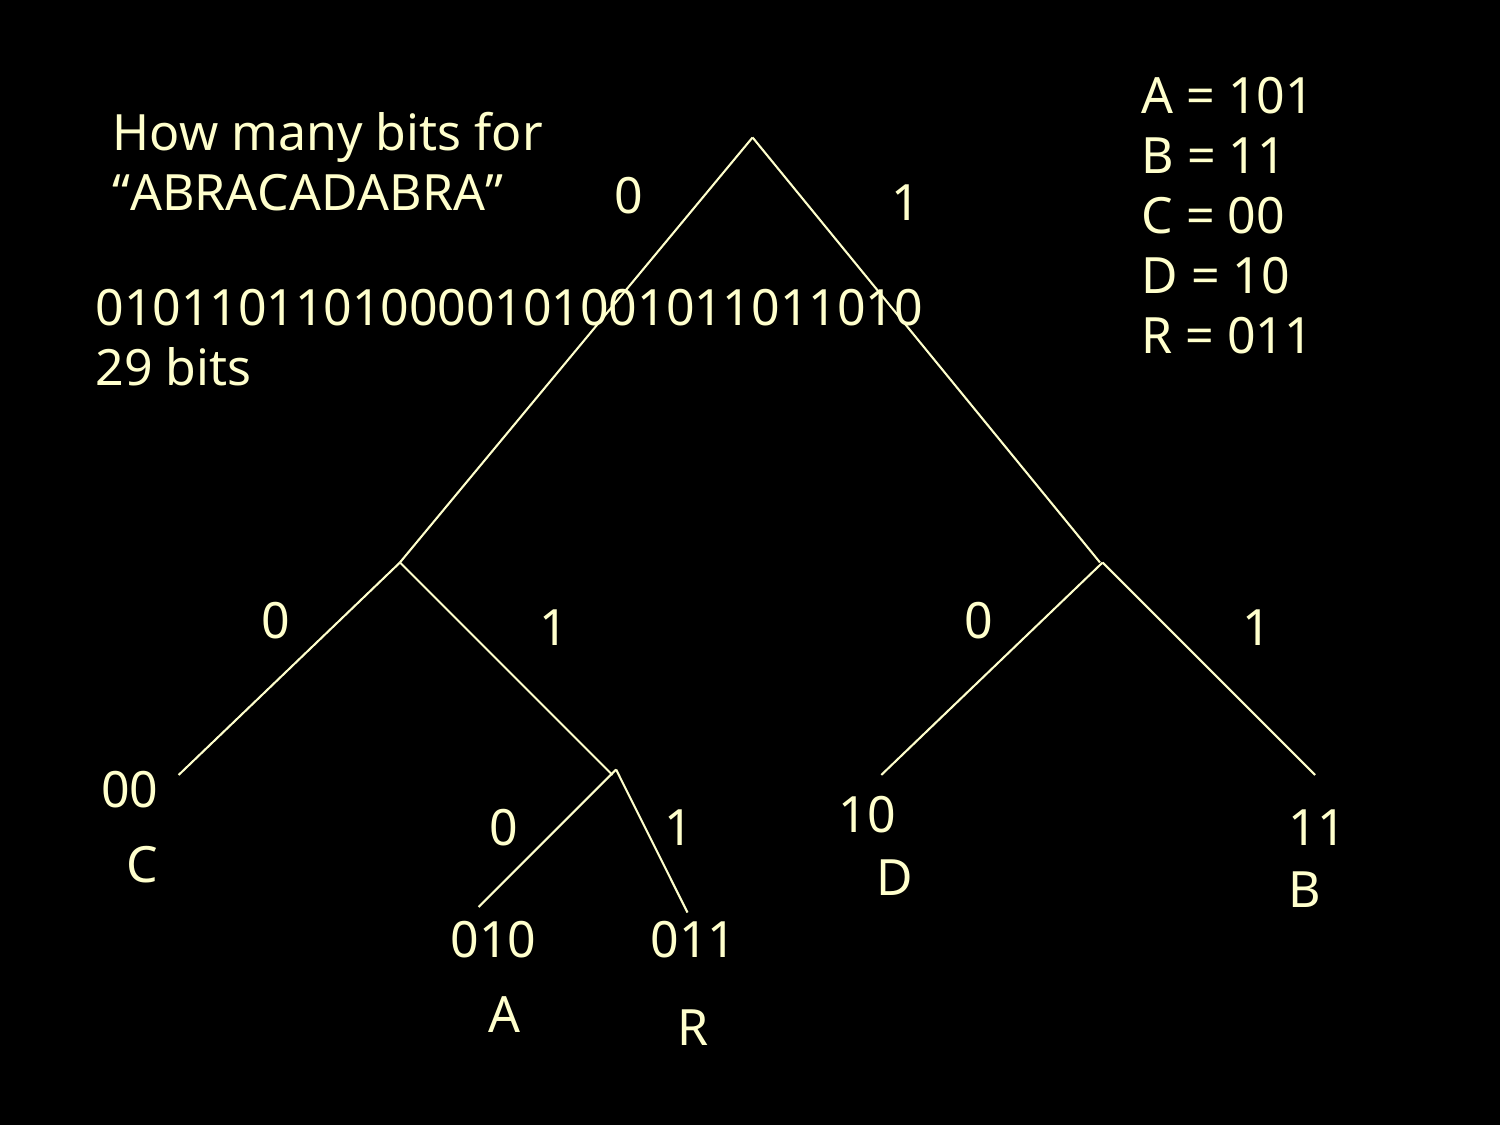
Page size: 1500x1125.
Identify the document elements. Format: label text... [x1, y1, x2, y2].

text_box 1 [877, 162, 936, 238]
text_box How many bits for “ABRACADABRA” [97, 92, 558, 229]
text_box 0 [247, 580, 306, 656]
text_box A = 101 B = 11 C = 00 D = 10 R = 011 [1126, 55, 1329, 371]
text_box 1 [524, 587, 583, 663]
text_box 1 [649, 787, 708, 863]
text_box 01011011010000101001011011010 29 bits [80, 267, 938, 404]
text_box 10 [824, 774, 911, 851]
text_box 11 [1274, 787, 1361, 863]
text_box 00 [86, 749, 174, 826]
text_box B [1273, 849, 1336, 926]
text_box R [662, 987, 724, 1063]
text_box 011 [636, 899, 752, 976]
text_box 1 [1227, 587, 1286, 663]
text_box 0 [949, 580, 1008, 656]
text_box A [474, 974, 536, 1051]
text_box D [861, 837, 928, 913]
text_box 010 [436, 899, 552, 976]
text_box 0 [474, 787, 533, 863]
text_box 0 [599, 155, 658, 231]
text_box C [111, 824, 174, 901]
